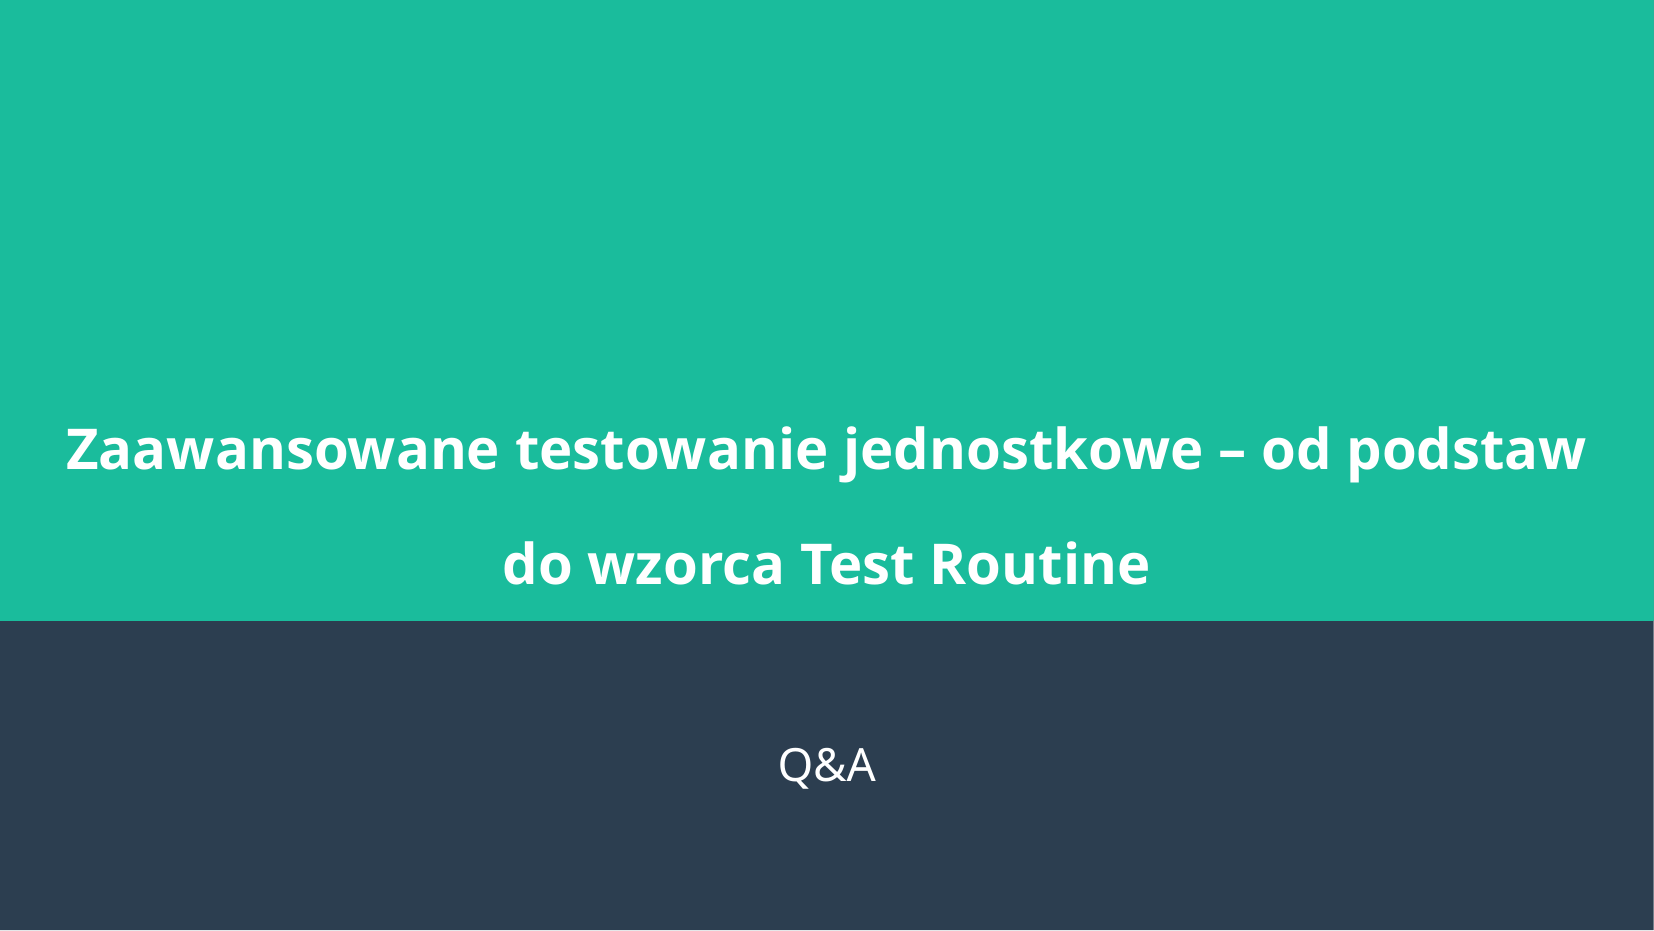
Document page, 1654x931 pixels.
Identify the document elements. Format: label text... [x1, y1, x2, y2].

title Zaawansowane testowanie jednostkowe – od podstaw do wzorca Test Routine [59, 370, 1595, 642]
subtitle Q&A [59, 642, 1595, 886]
